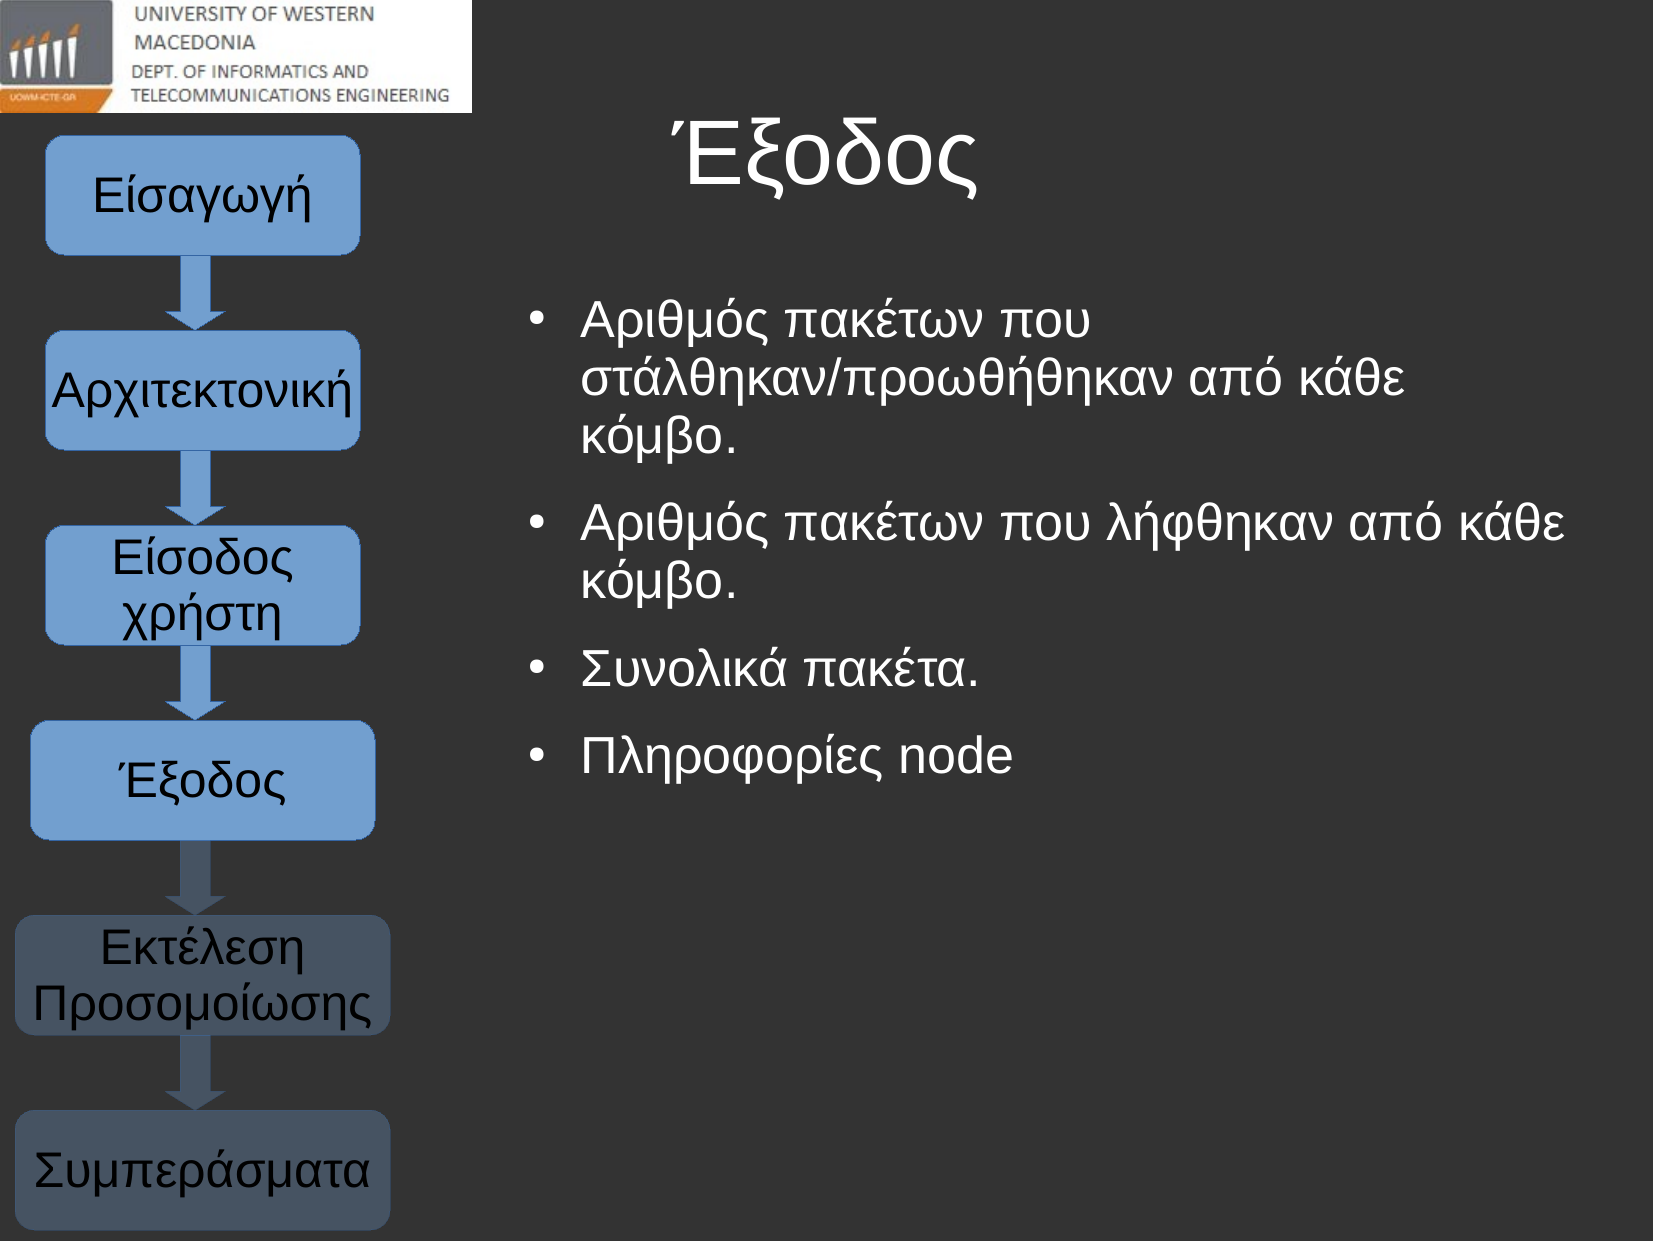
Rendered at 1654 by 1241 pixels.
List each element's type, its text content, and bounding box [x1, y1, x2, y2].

text_box [165, 645, 226, 721]
title Έξοδος [82, 49, 1571, 257]
text_box Συμπεράσματα [15, 1110, 391, 1231]
picture [0, 0, 472, 113]
text_box [165, 450, 226, 526]
text_box Εκτέλεση Προσομοίωσης [15, 915, 391, 1036]
text_box [165, 840, 226, 916]
text_box Είσαγωγή [45, 135, 361, 256]
text_box [165, 1035, 226, 1111]
text_box Είσοδος χρήστη [45, 525, 361, 646]
text_box [165, 255, 226, 331]
text_box Έξοδος [30, 720, 376, 841]
text_box Αρχιτεκτονική [45, 330, 361, 451]
list Αριθμός πακέτων που στάλθηκαν/προωθήθηκαν από κάθε κόμβο. Αριθμός πακέτων που λήφθηκαν από κάθε κόμβο. Συνολικά πακέτα. Πληροφορίες node [510, 290, 1571, 1010]
